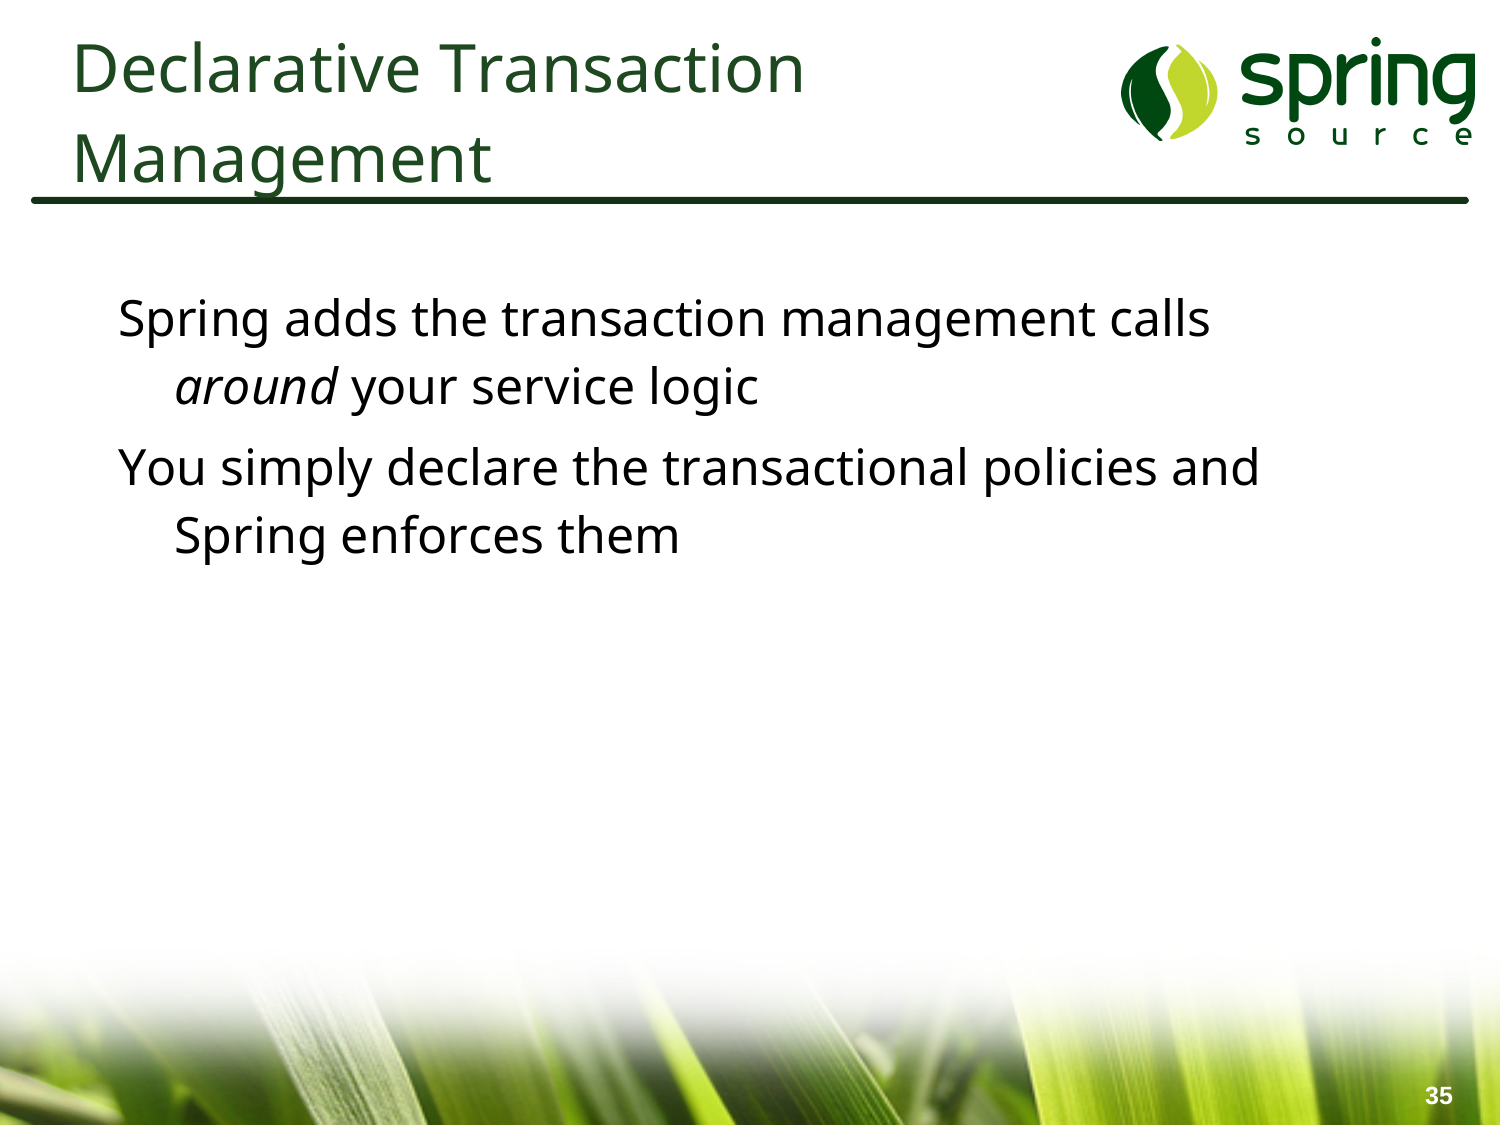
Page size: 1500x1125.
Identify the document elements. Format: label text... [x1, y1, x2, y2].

picture [1121, 37, 1475, 145]
title Declarative Transaction Management [56, 13, 1089, 191]
picture [0, 944, 1500, 1125]
list Spring adds the transaction management calls around your service logic You simply declare the transactional policies and Spring enforces them [103, 275, 1394, 938]
